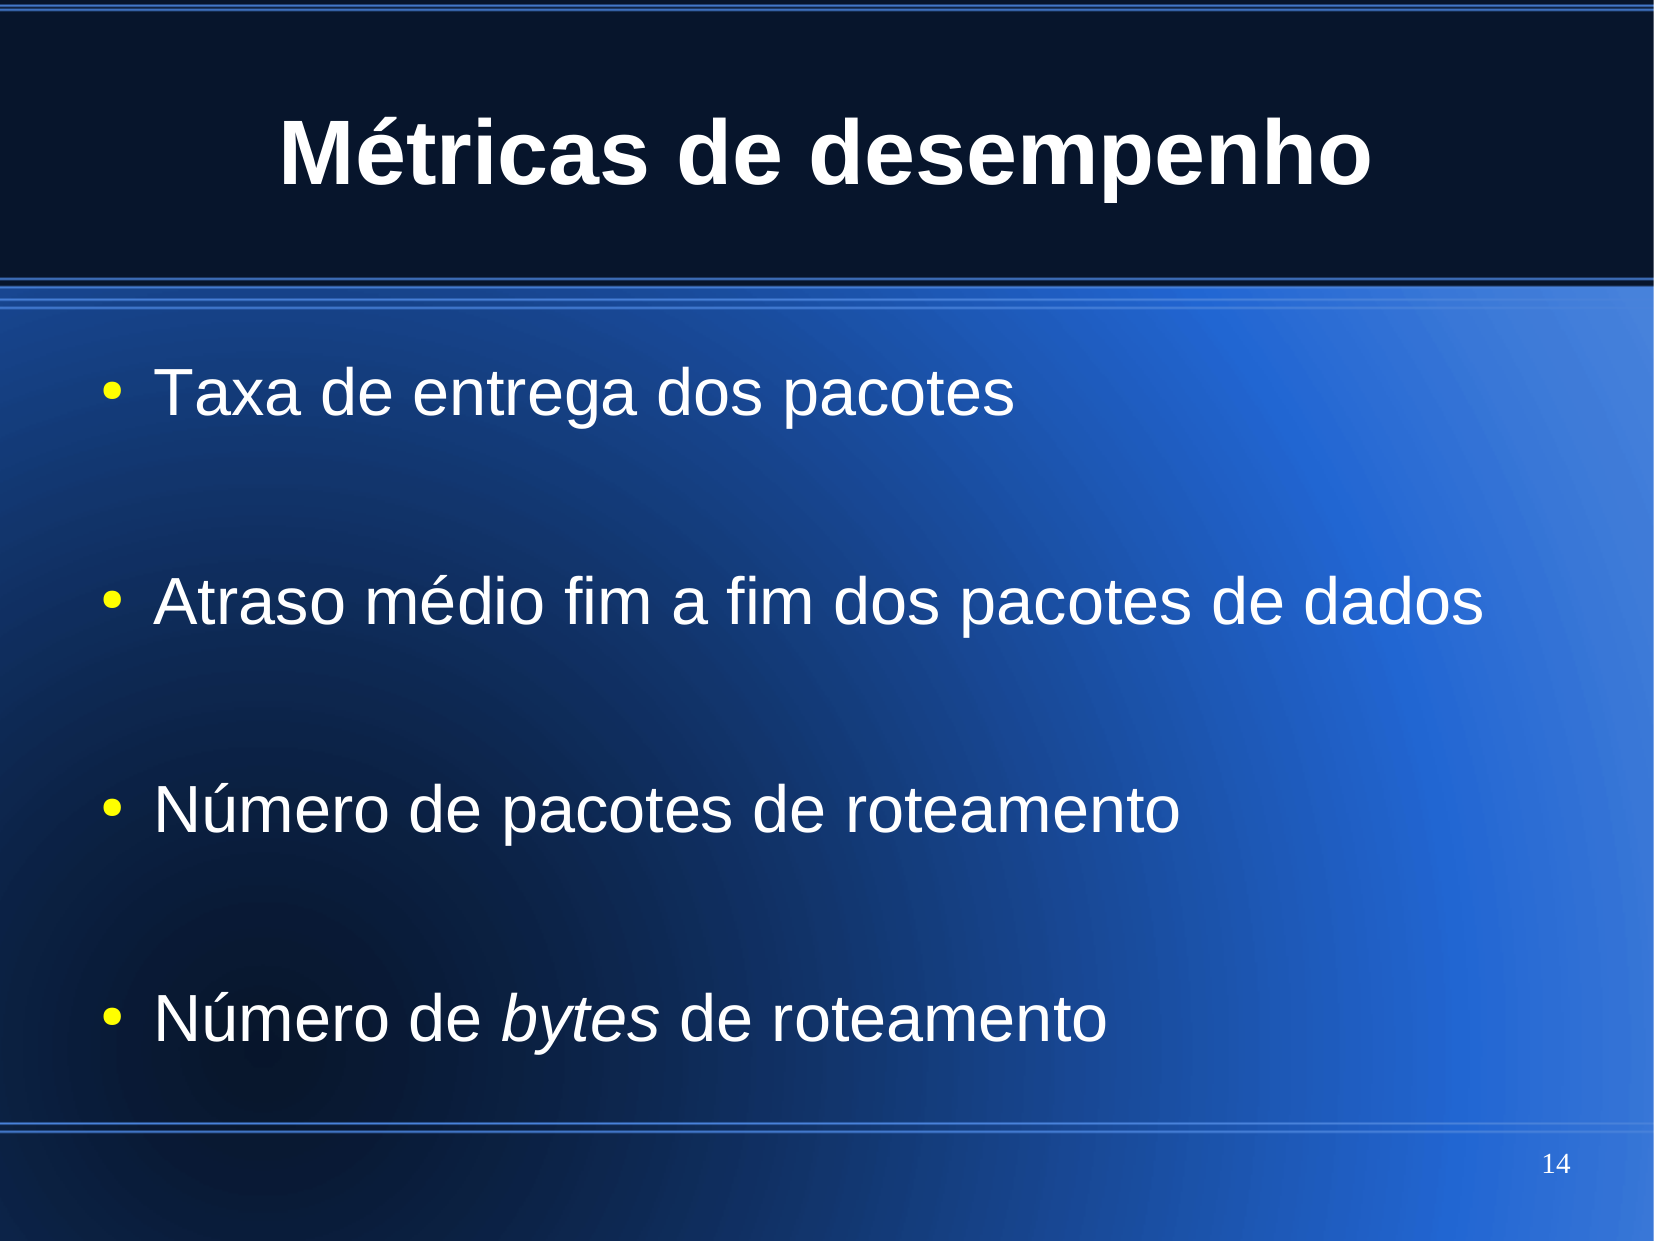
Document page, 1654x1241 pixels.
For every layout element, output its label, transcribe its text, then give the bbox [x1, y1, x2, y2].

list Taxa de entrega dos pacotes Atraso médio fim a fim dos pacotes de dados Número de pacotes de roteamento Número de bytes de roteamento [82, 355, 1571, 1075]
picture [0, 0, 1654, 1241]
title Métricas de desempenho [82, 49, 1571, 257]
